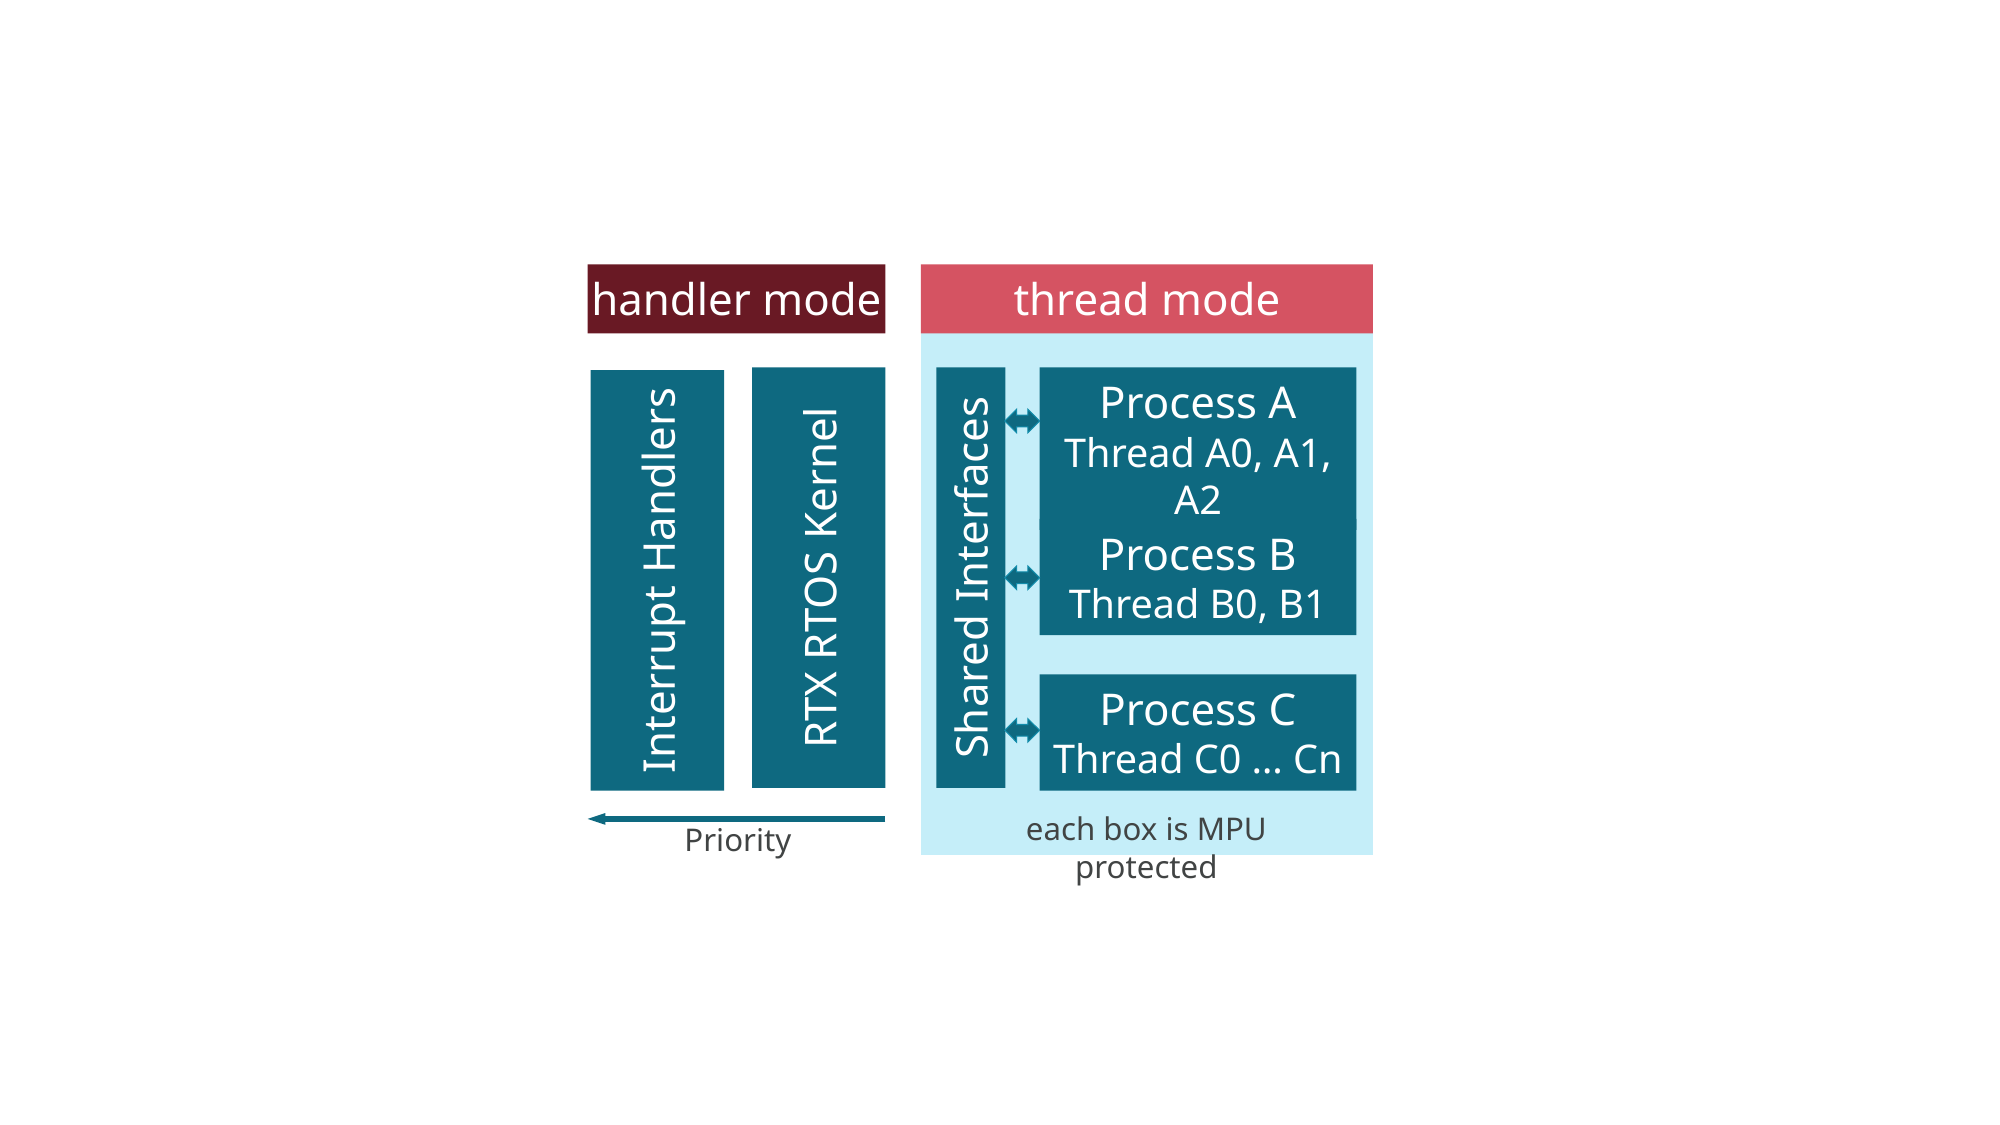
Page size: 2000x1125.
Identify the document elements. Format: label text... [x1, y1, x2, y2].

text_box Process A Thread A0, A1, A2 [1039, 367, 1357, 484]
text_box Shared Interfaces [936, 367, 1006, 788]
text_box Interrupt Handlers [590, 370, 725, 791]
text_box handler mode [587, 264, 886, 334]
text_box Process B Thread B0, B1 [1039, 518, 1357, 636]
text_box [921, 334, 1373, 855]
text_box RTX RTOS Kernel [752, 367, 886, 788]
text_box each box is MPU protected [936, 802, 1357, 856]
text_box thread mode [920, 264, 1373, 334]
text_box Priority [590, 813, 886, 867]
text_box Process C Thread C0 … Cn [1039, 674, 1357, 791]
